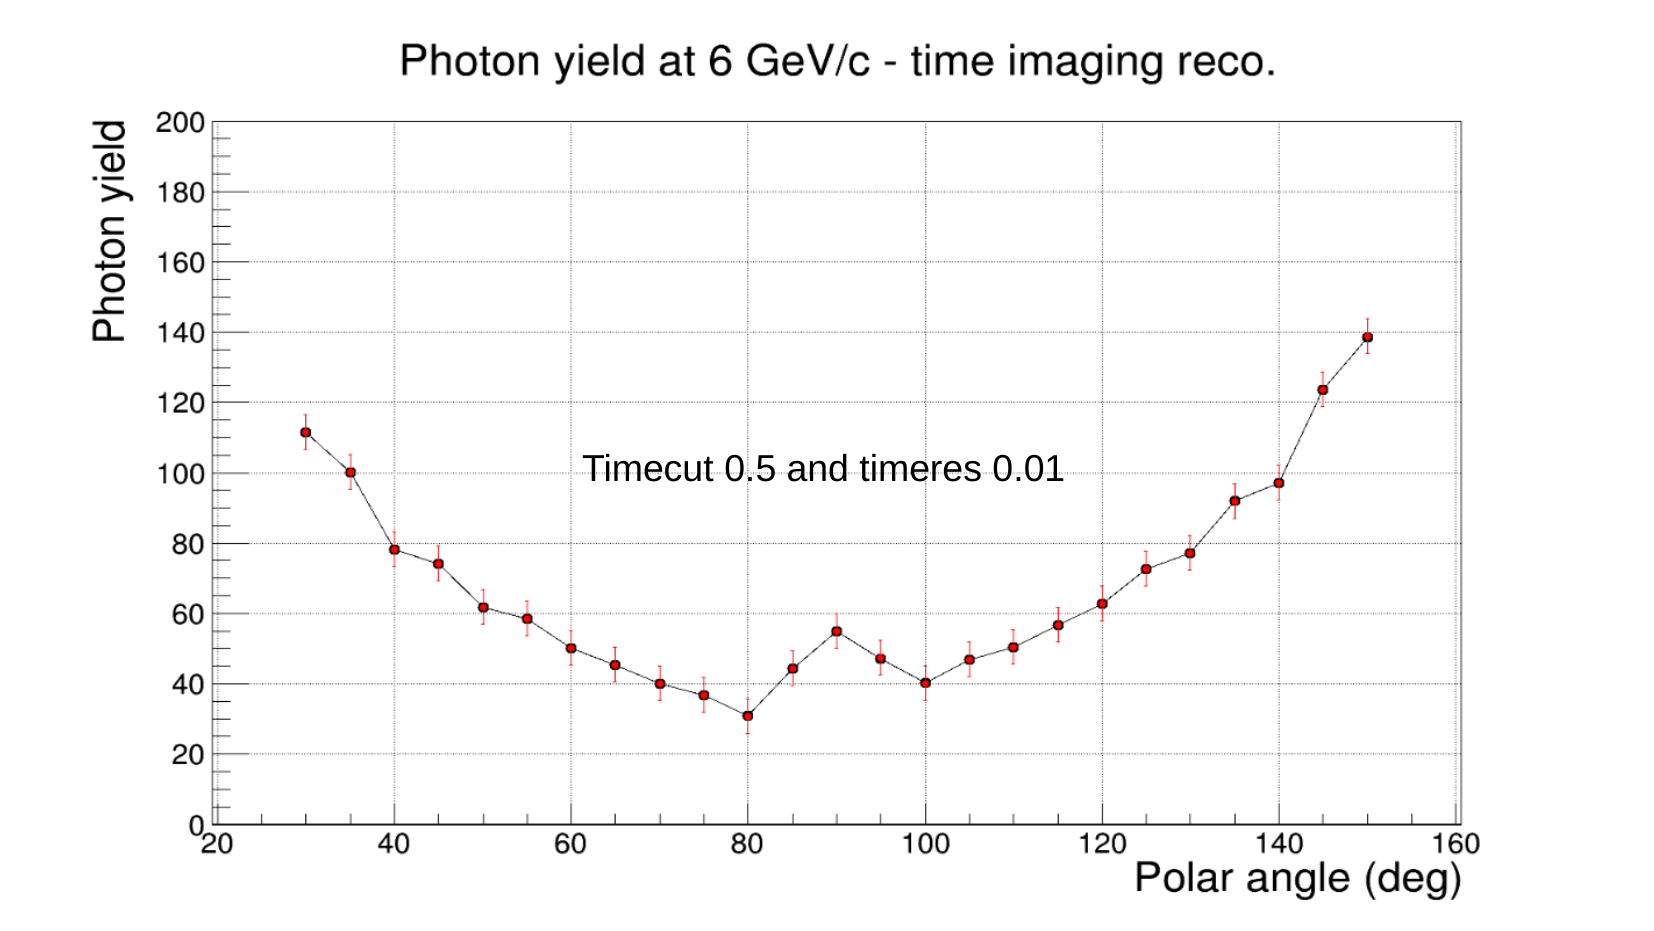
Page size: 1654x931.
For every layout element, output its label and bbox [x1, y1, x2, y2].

picture [75, 37, 1573, 901]
